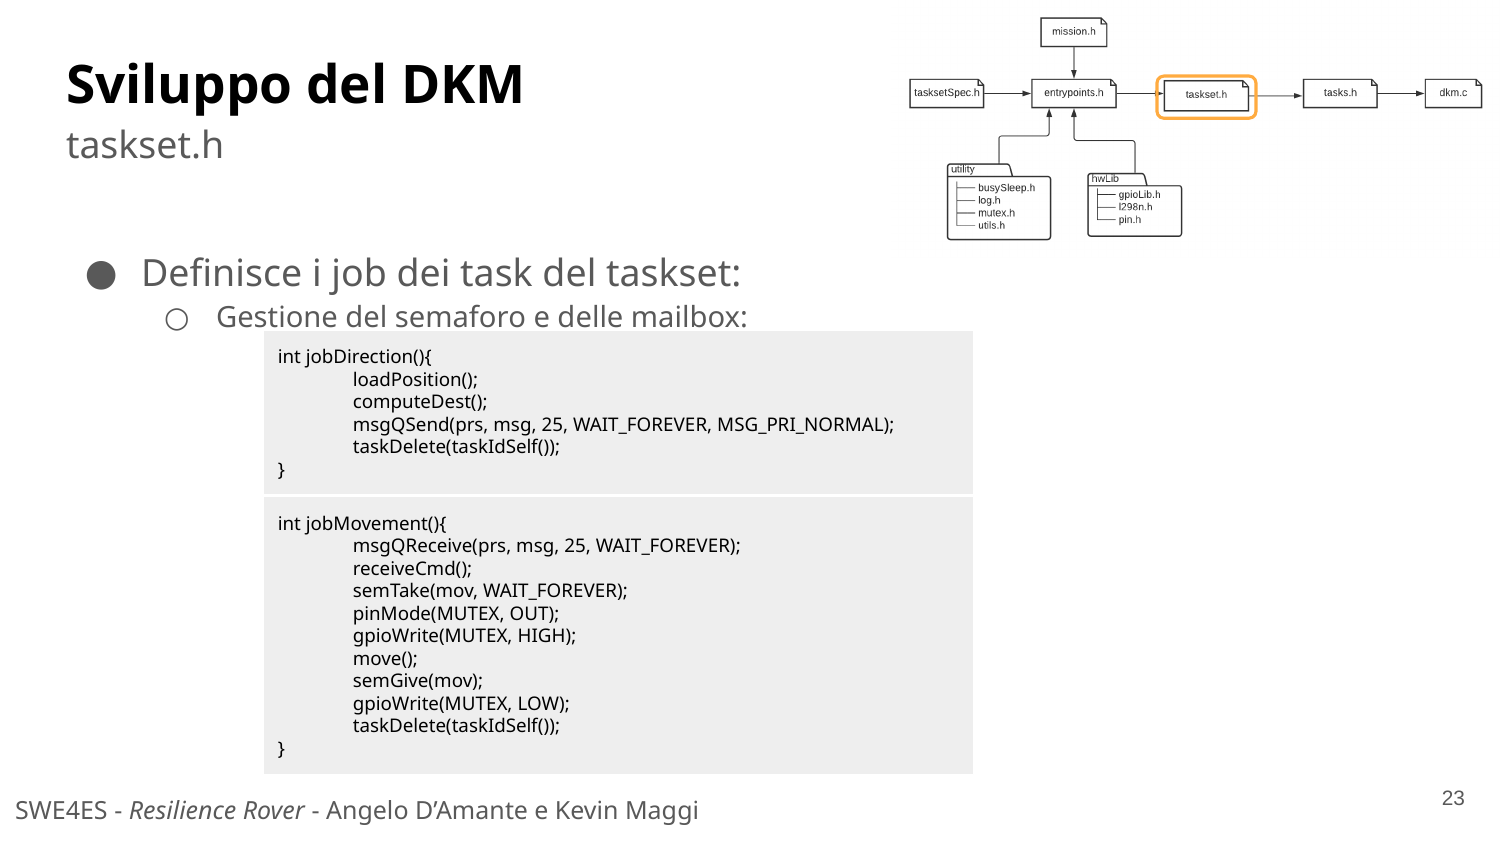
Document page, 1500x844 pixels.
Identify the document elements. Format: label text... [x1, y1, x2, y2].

list Definisce i job dei task del taskset: Gestione del semaforo e delle mailbox: [51, 226, 1410, 786]
picture [891, 0, 1500, 258]
slide_number <number> [1389, 764, 1480, 830]
list taskset.h [51, 99, 891, 194]
text_box int jobMovement(){ msgQReceive(prs, msg, 25, WAIT_FOREVER); receiveCmd(); semTake(mov, WAIT_FOREVER); pinMode(MUTEX, OUT); gpioWrite(MUTEX, HIGH); move(); semGive(mov); gpioWrite(MUTEX, LOW); taskDelete(taskIdSelf()); } [262, 496, 974, 775]
title Sviluppo del DKM [51, 35, 891, 99]
text_box int jobDirection(){ loadPosition(); computeDest(); msgQSend(prs, msg, 25, WAIT_FOREVER, MSG_PRI_NORMAL); taskDelete(taskIdSelf()); } [262, 330, 974, 496]
